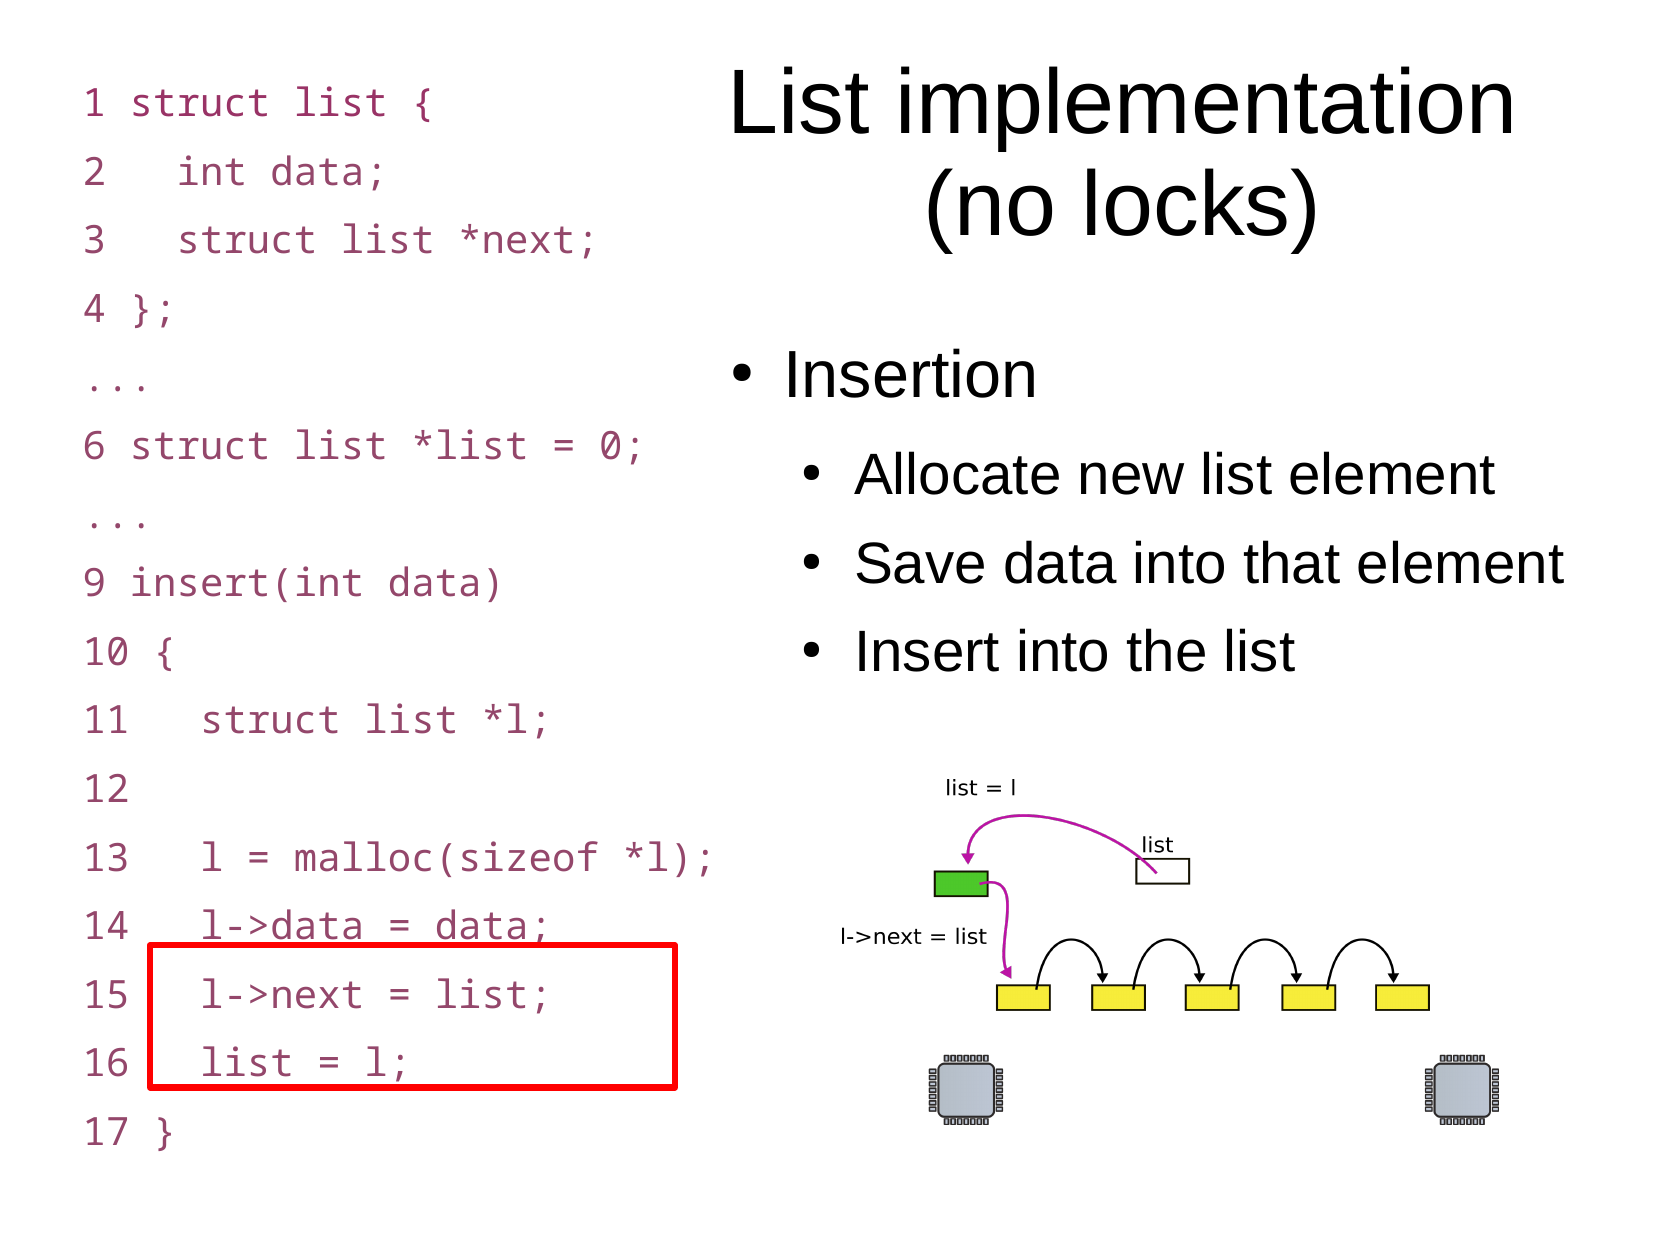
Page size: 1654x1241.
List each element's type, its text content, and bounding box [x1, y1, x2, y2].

list 1 struct list { 2 int data; 3 struct list *next; 4 }; ... 6 struct list *list = 0; ... 9 insert(int data) 10 { 11 struct list *l; 12 13 l = malloc(sizeof *l); 14 l->data = data; 15 l->next = list; 16 list = l; 17 } [82, 75, 1571, 1163]
list Insertion Allocate new list element Save data into that element Insert into the list [712, 337, 1571, 1010]
picture [842, 779, 1499, 1126]
title List implementation (no locks) [675, 49, 1571, 257]
